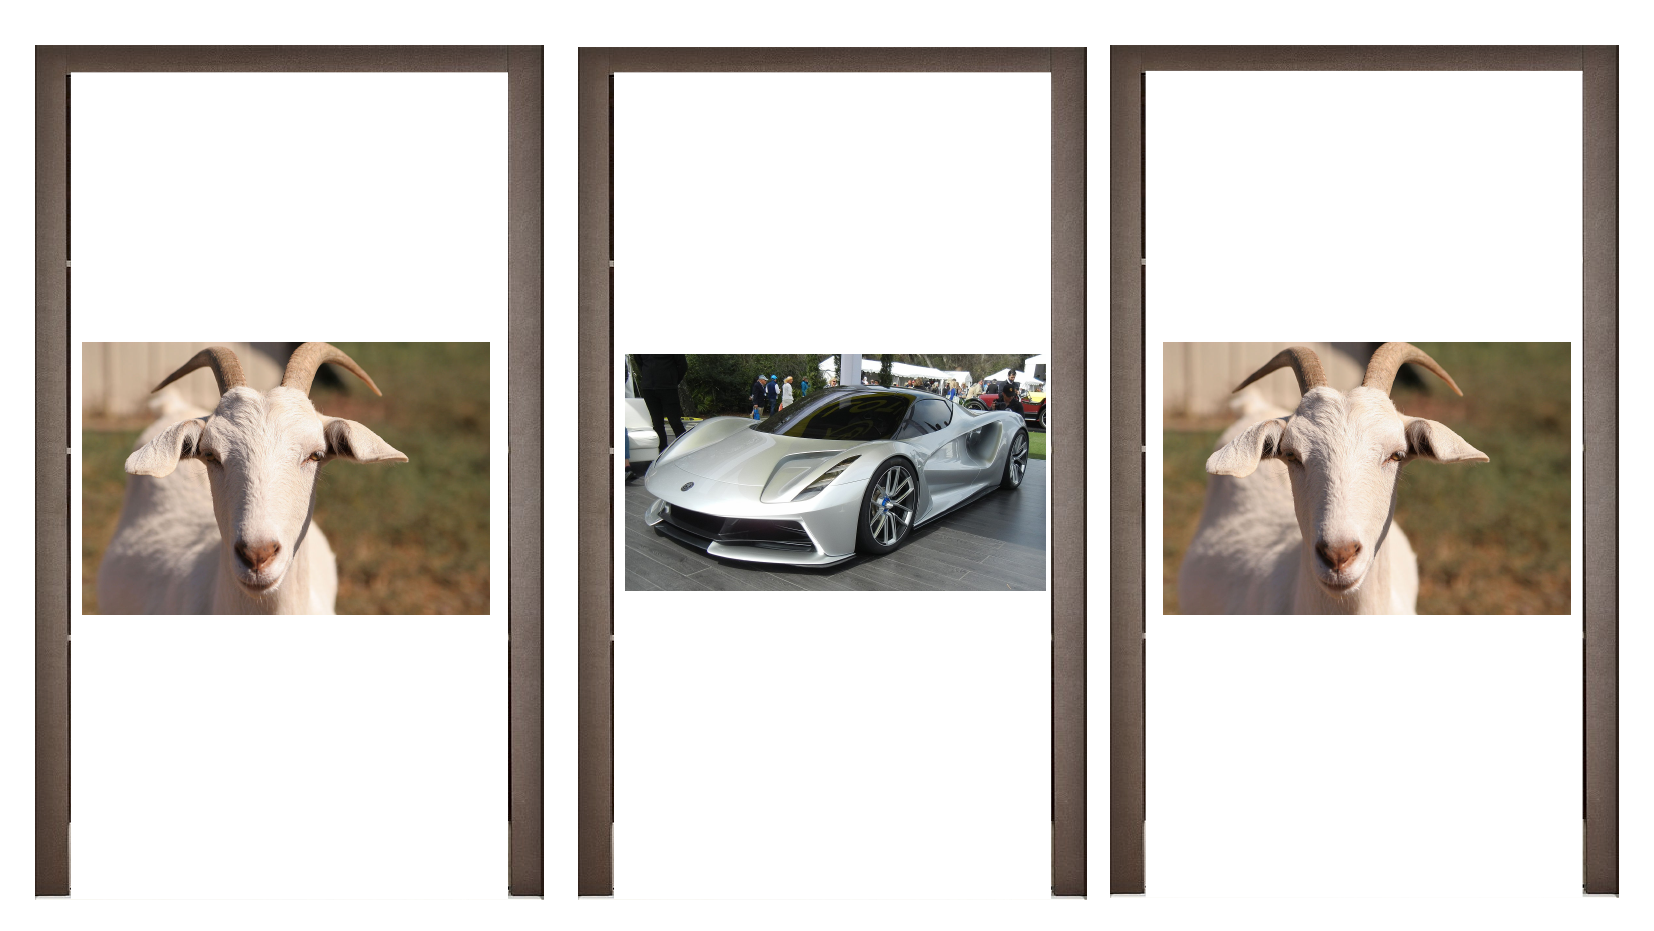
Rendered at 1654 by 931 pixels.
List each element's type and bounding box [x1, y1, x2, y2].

picture [1110, 45, 1619, 898]
picture [1163, 342, 1571, 615]
picture [35, 45, 544, 900]
picture [578, 47, 1087, 900]
picture [625, 354, 1046, 591]
text_box [1145, 70, 1583, 898]
picture [82, 342, 490, 615]
text_box [614, 72, 1052, 900]
text_box [70, 72, 508, 900]
